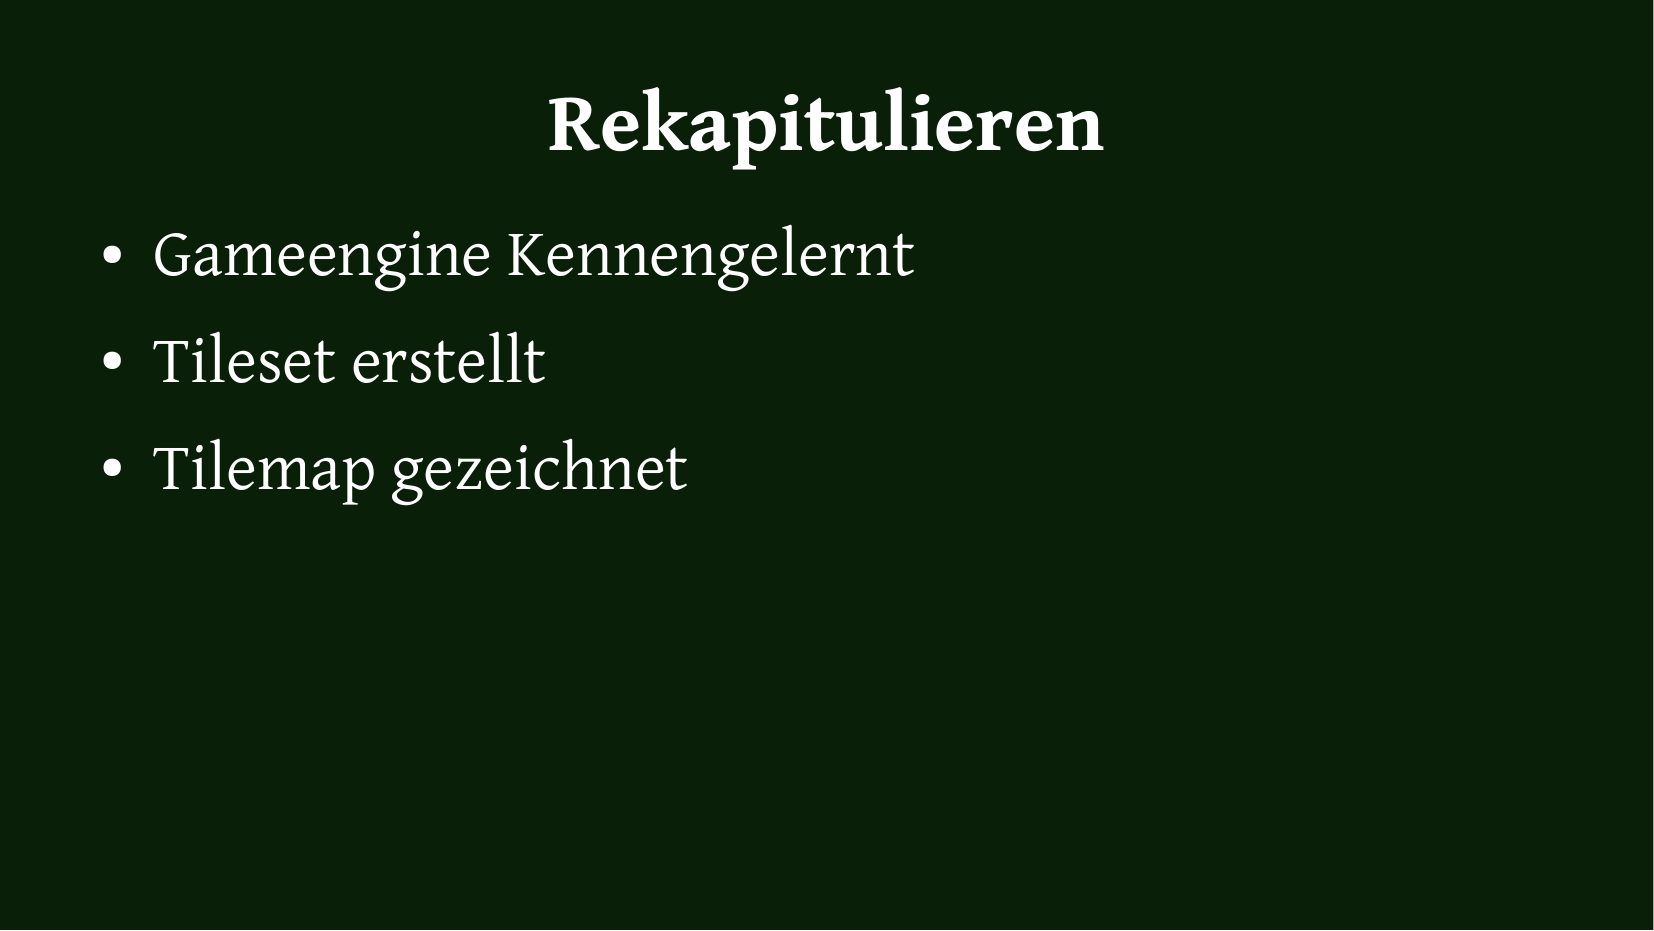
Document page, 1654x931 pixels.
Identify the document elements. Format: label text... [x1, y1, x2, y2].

list Gameengine Kennengelernt Tileset erstellt Tilemap gezeichnet [82, 217, 1571, 827]
title Rekapitulieren [82, 59, 1571, 193]
